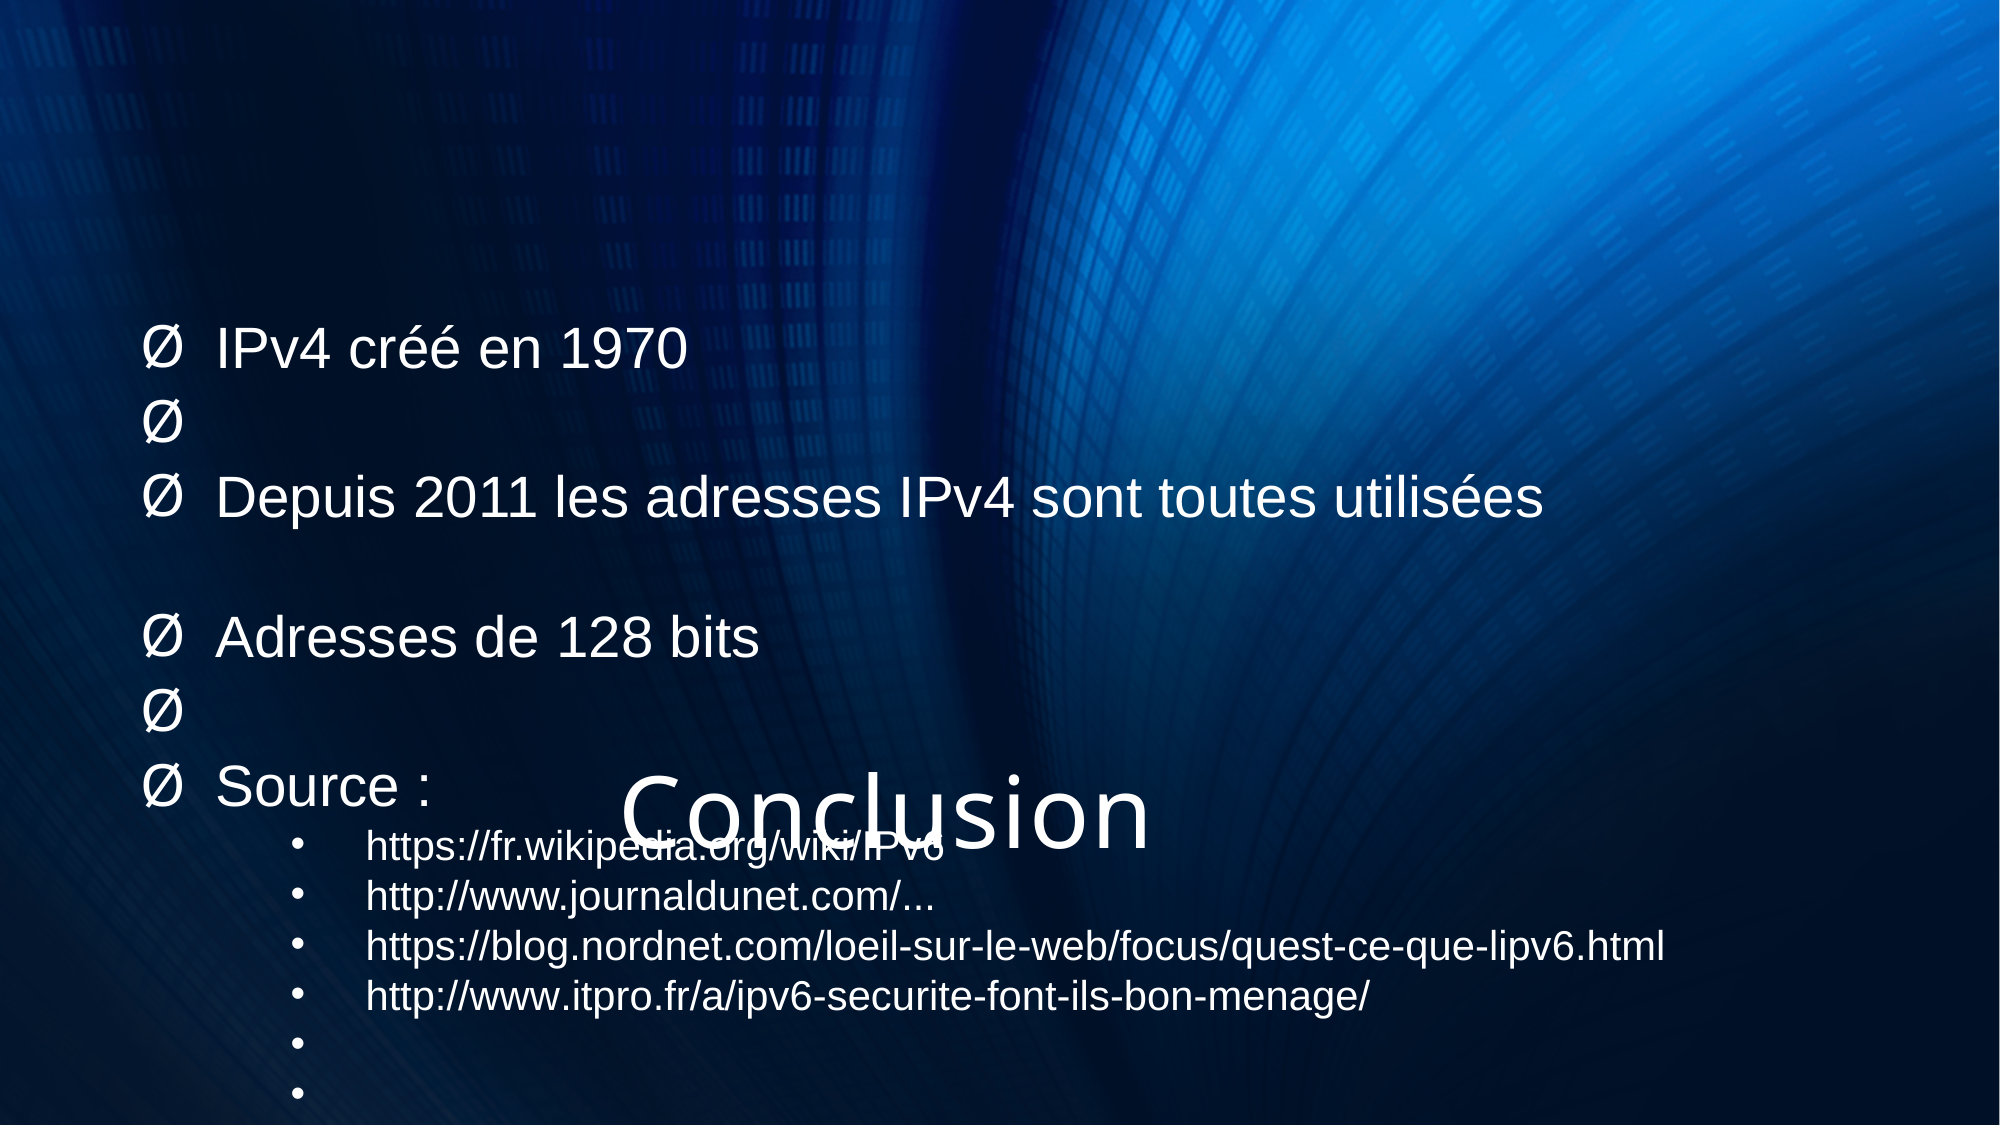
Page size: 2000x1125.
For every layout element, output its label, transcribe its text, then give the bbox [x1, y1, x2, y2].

title Conclusion [185, 75, 1815, 200]
text_box IPv4 créé en 1970 Depuis 2011 les adresses IPv4 sont toutes utilisées Adresses de 128 bits Source : https://fr.wikipedia.org/wiki/IPv6 http://www.journaldunet.com/... https://blog.nordnet.com/loeil-sur-le-web/focus/quest-ce-que-lipv6.html http://www.itpro.fr/a/ipv6-securite-font-ils-bon-menage/ [125, 302, 1874, 1125]
